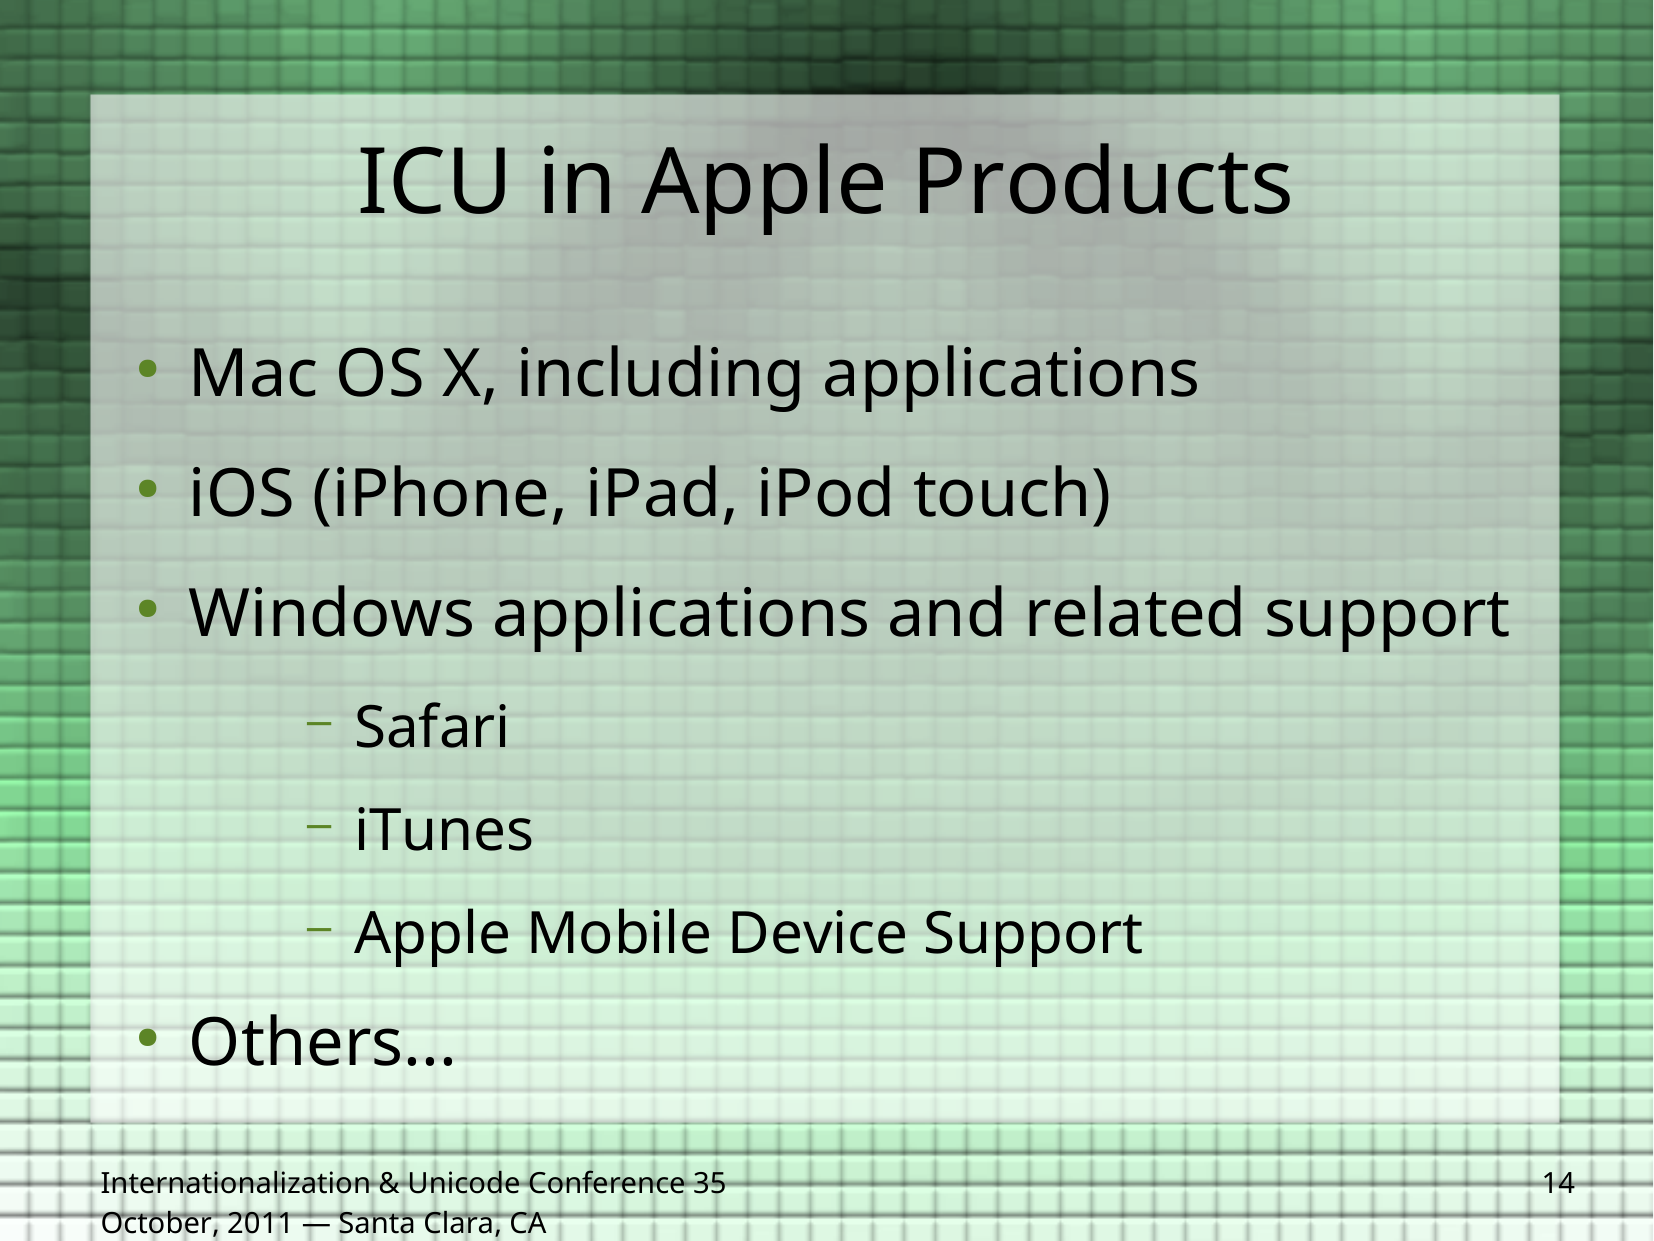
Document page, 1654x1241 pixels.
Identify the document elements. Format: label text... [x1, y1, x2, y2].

list Mac OS X, including applications iOS (iPhone, iPad, iPod touch) Windows applications and related support Safari iTunes Apple Mobile Device Support Others... [118, 324, 1535, 1093]
picture [0, 0, 1654, 1241]
title ICU in Apple Products [88, 90, 1565, 266]
